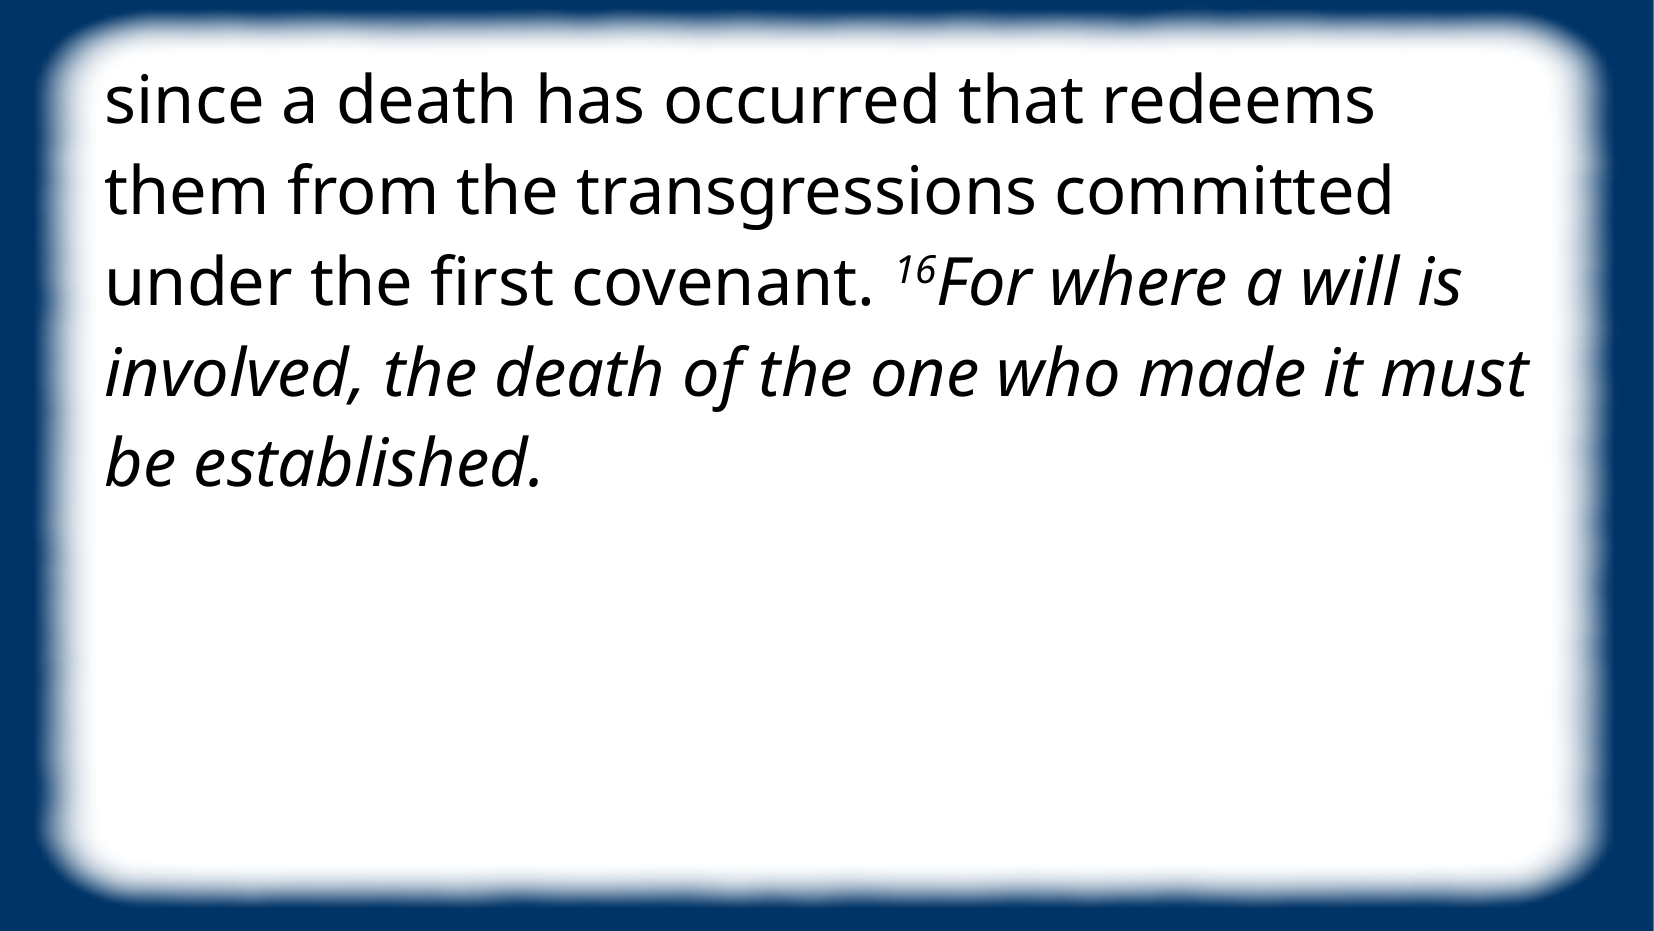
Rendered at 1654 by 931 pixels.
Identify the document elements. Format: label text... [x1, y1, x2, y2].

picture [0, 0, 1654, 931]
text_box since a death has occurred that redeems them from the transgressions committed under the first covenant. 16For where a will is involved, the death of the one who made it must be established. [90, 45, 1561, 504]
